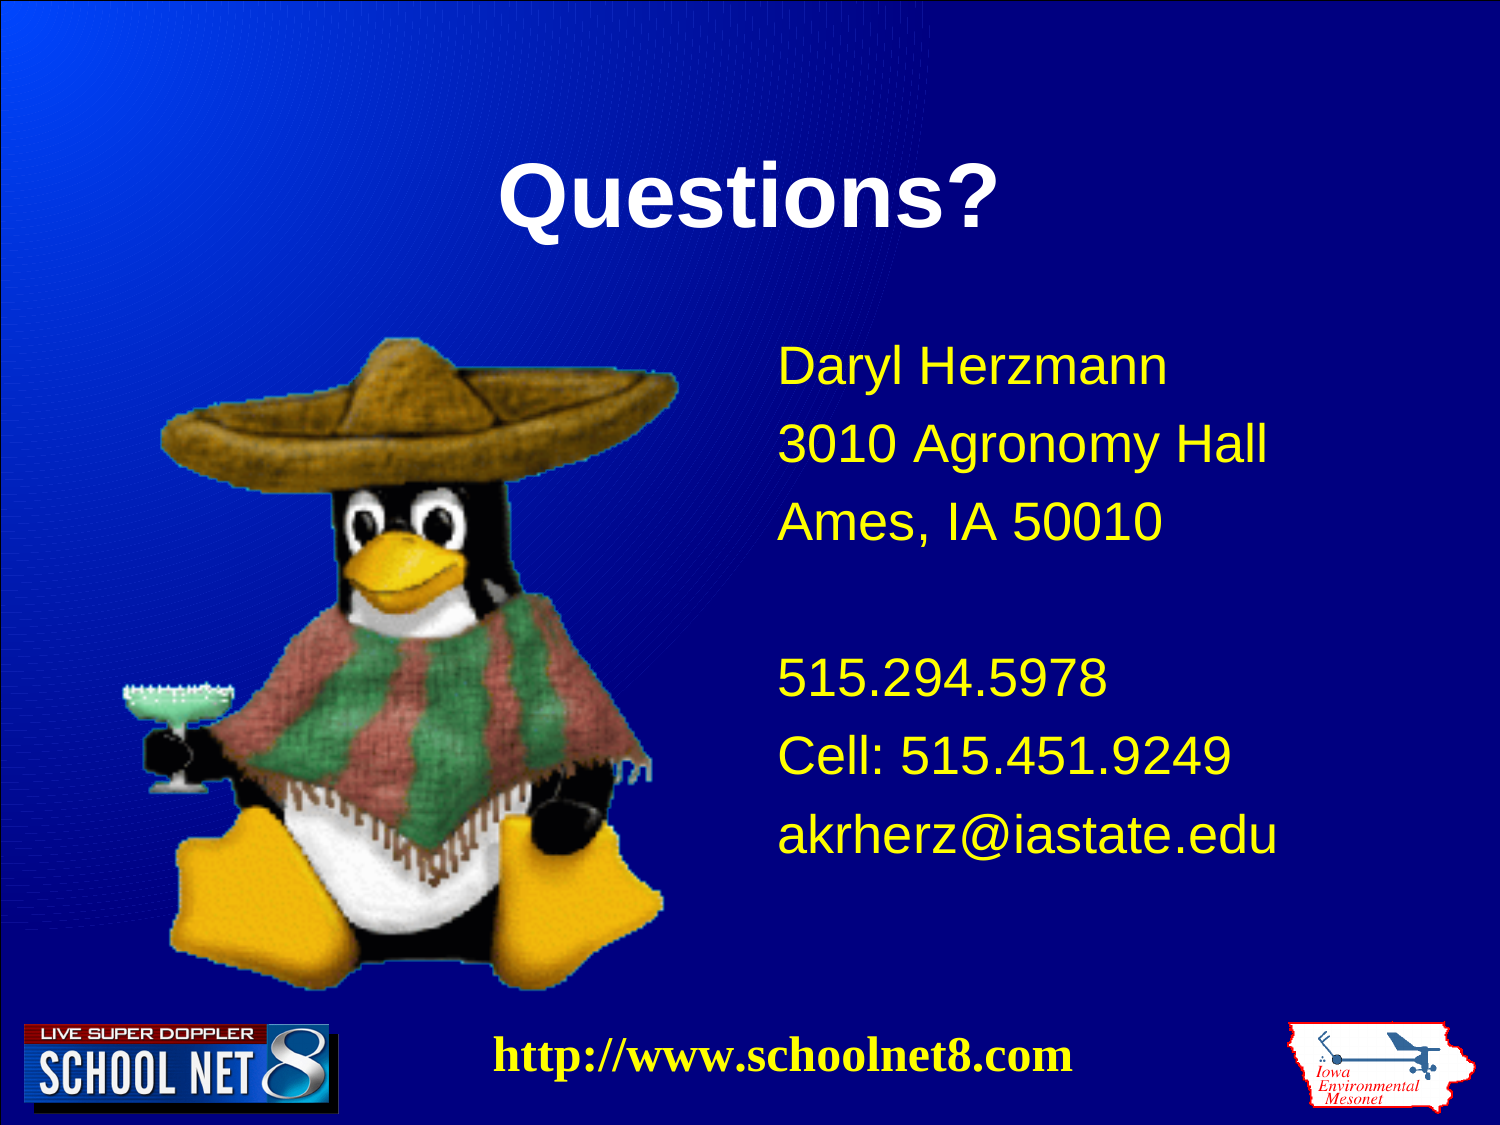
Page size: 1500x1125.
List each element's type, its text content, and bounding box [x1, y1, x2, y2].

picture [112, 324, 688, 1000]
title Questions? [112, 99, 1388, 288]
list Daryl Herzmann 3010 Agronomy Hall Ames, IA 50010 515.294.5978 Cell: 515.451.9249 akrherz@iastate.edu [762, 324, 1388, 1016]
picture [1287, 1021, 1476, 1114]
picture [24, 1024, 329, 1103]
